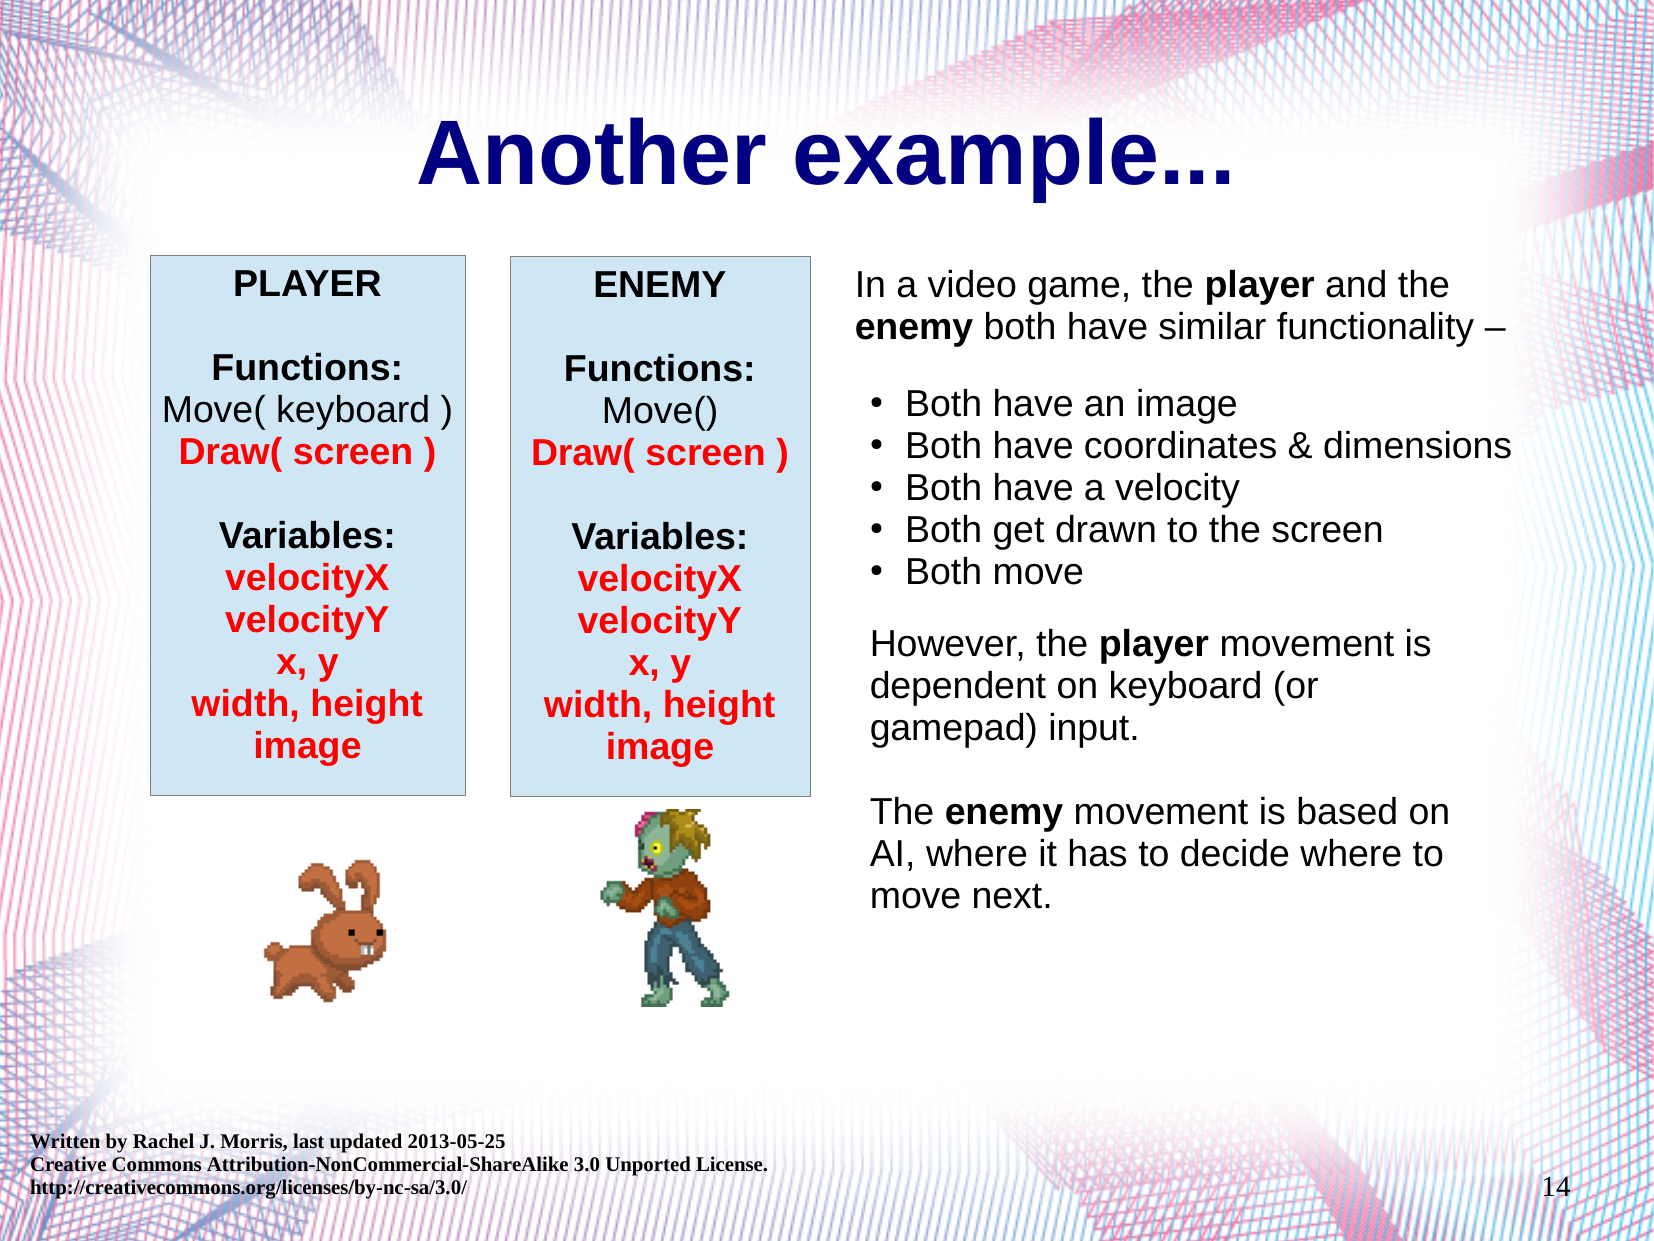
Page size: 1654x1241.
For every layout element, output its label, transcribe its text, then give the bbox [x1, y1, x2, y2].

title Another example... [82, 49, 1571, 257]
text_box However, the player movement is dependent on keyboard (or gamepad) input. The enemy movement is based on AI, where it has to decide where to move next. [855, 615, 1501, 924]
text_box In a video game, the player and the enemy both have similar functionality – [840, 256, 1531, 356]
text_box Both have an image Both have coordinates & dimensions Both have a velocity Both get drawn to the screen Both move [855, 375, 1531, 601]
text_box ENEMY Functions: Move() Draw( screen ) Variables: velocityX velocityY x, y width, height image [510, 256, 811, 797]
picture [0, 0, 1654, 1241]
text_box PLAYER Functions: Move( keyboard ) Draw( screen ) Variables: velocityX velocityY x, y width, height image [150, 255, 466, 796]
